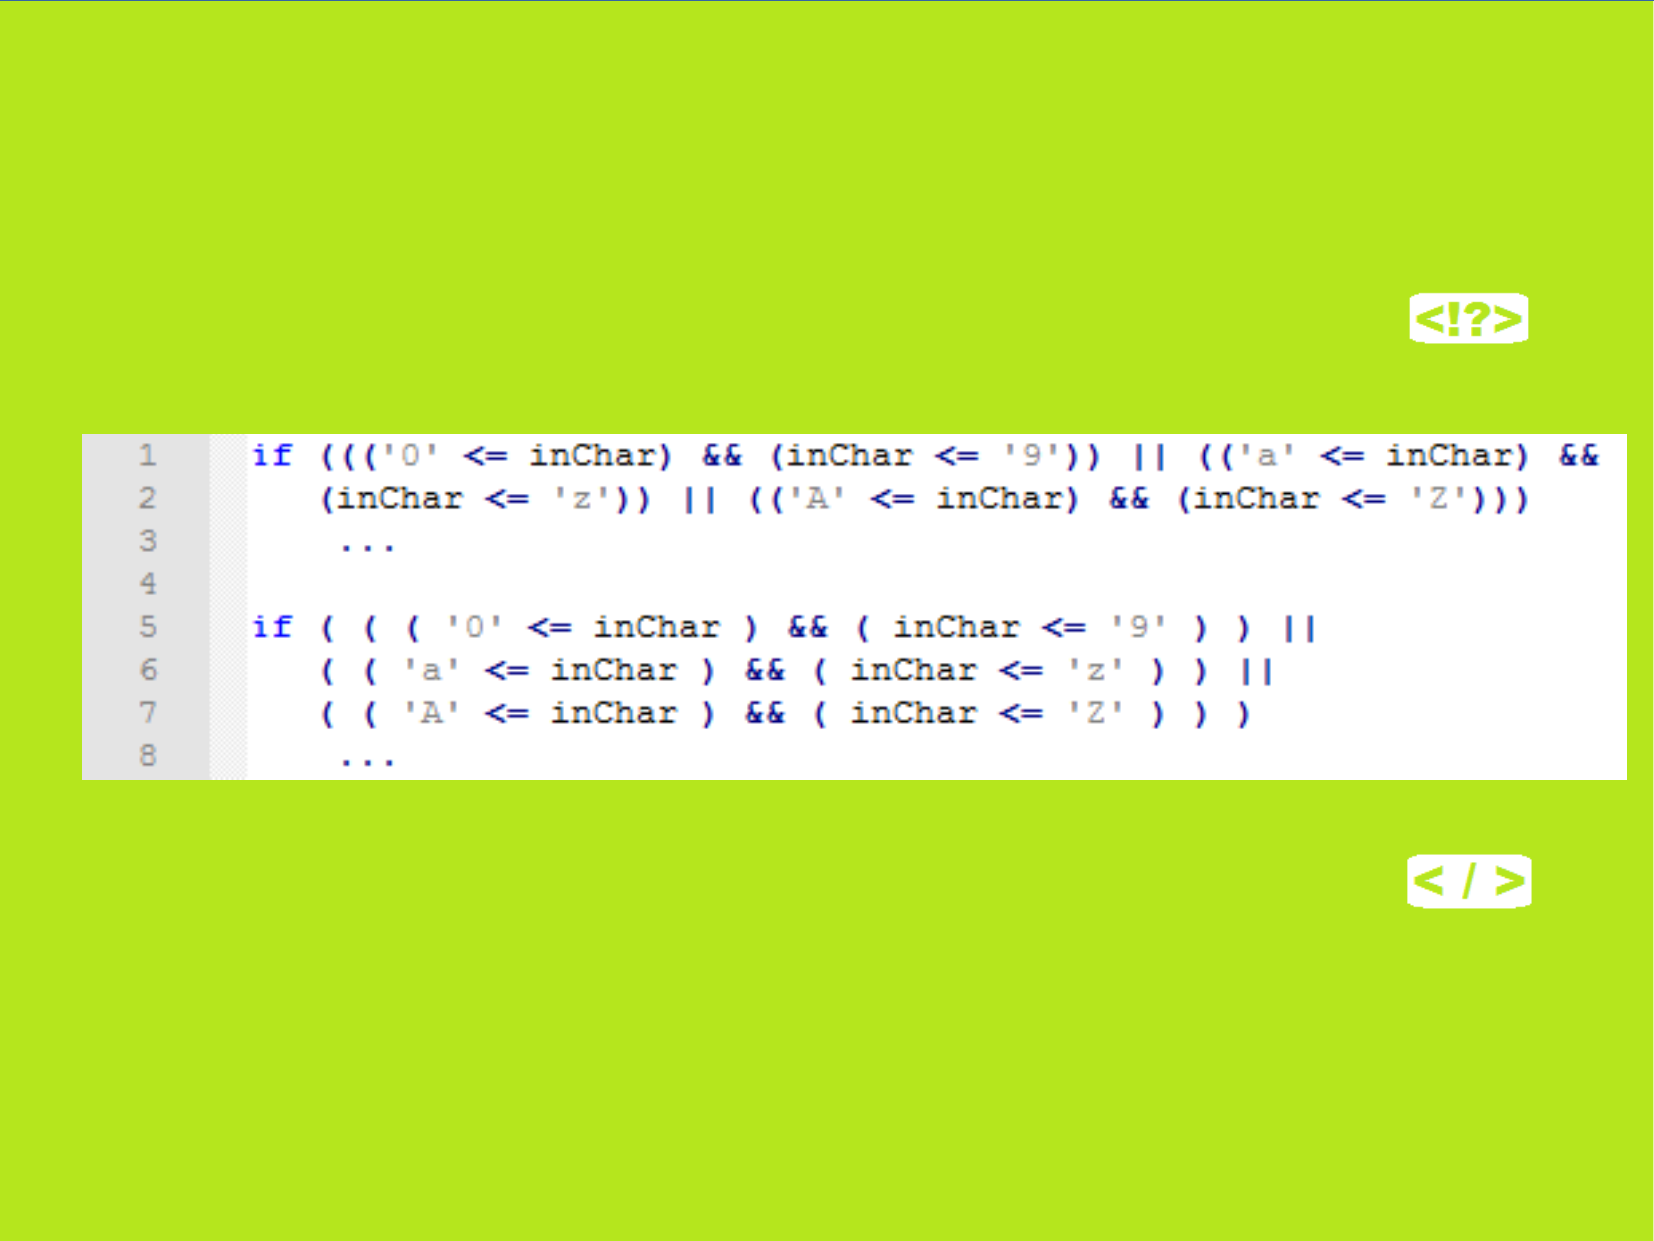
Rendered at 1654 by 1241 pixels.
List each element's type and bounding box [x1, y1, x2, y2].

picture [1395, 277, 1545, 361]
text_box [0, 0, 1654, 1241]
picture [82, 434, 1627, 781]
picture [1395, 839, 1546, 923]
